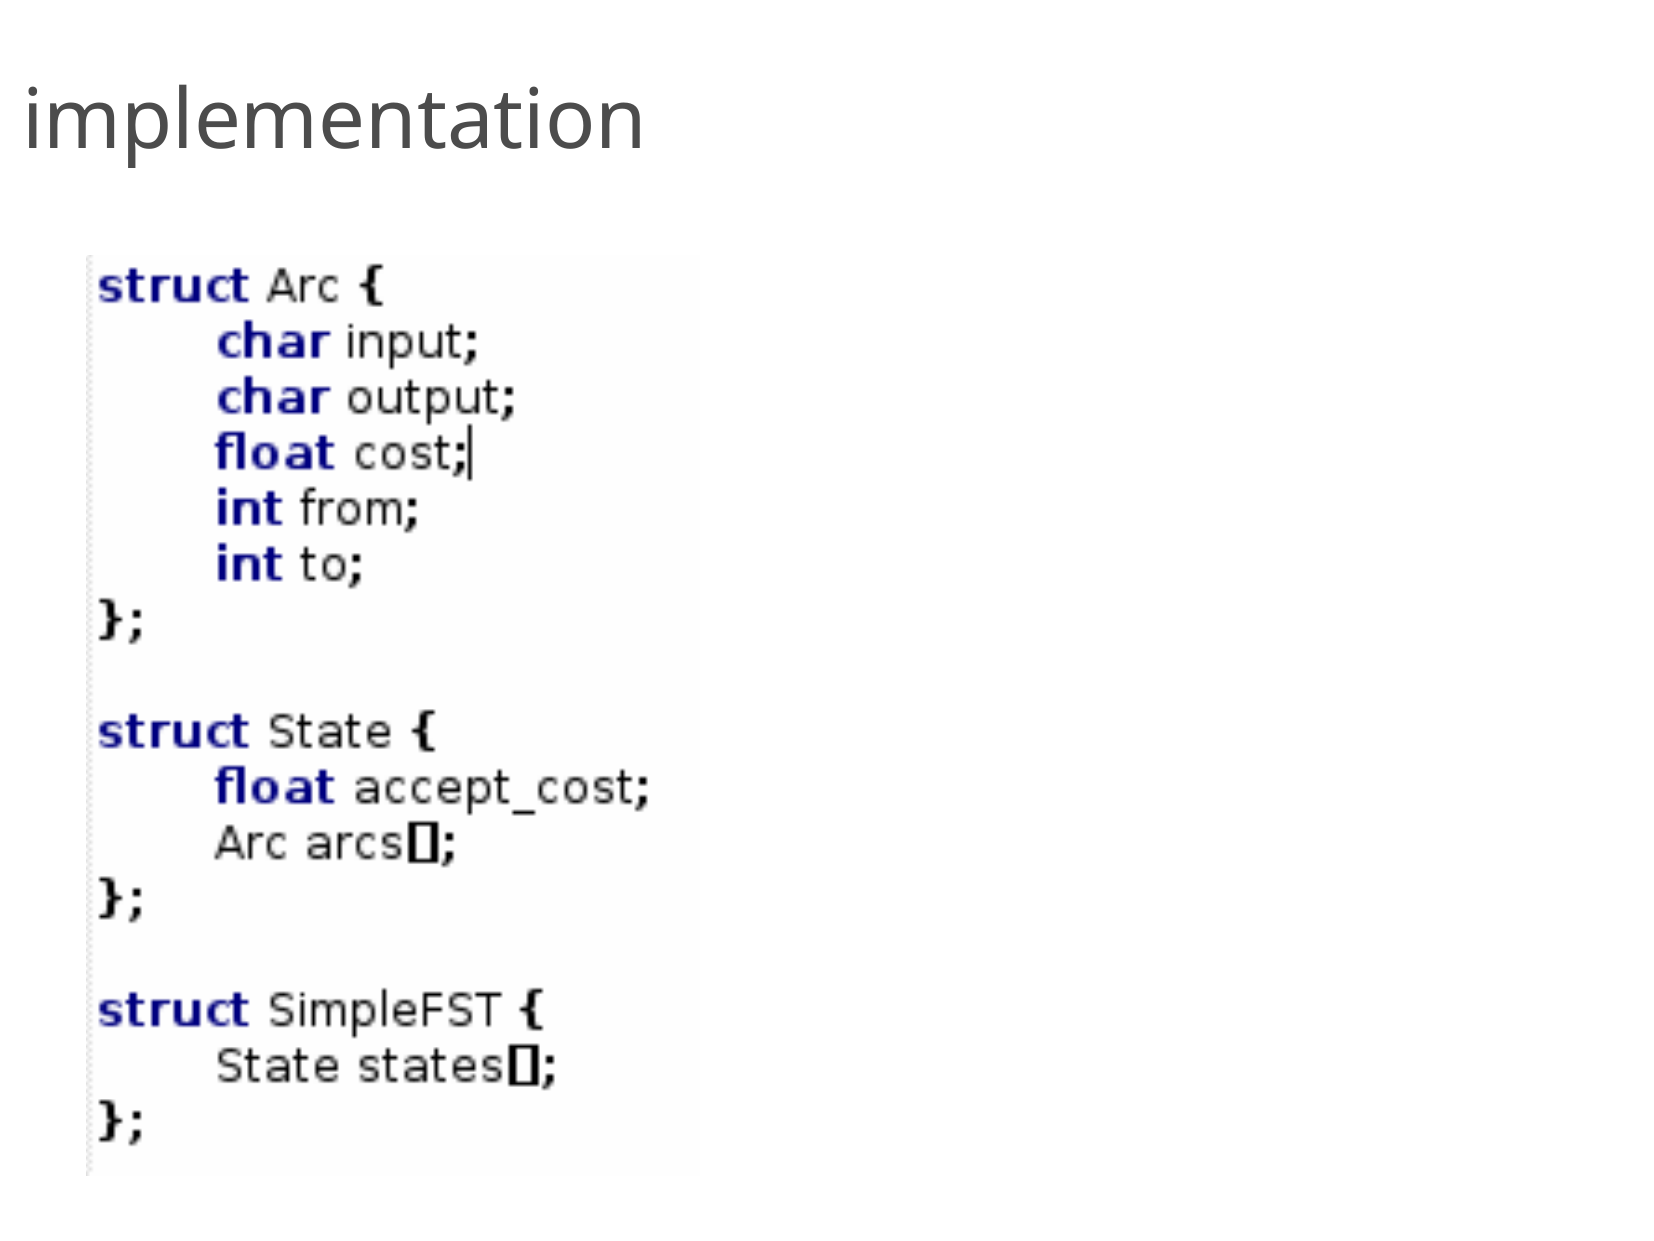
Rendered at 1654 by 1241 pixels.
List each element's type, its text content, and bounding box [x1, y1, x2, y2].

title implementation [22, 26, 1654, 205]
picture [86, 255, 700, 1176]
